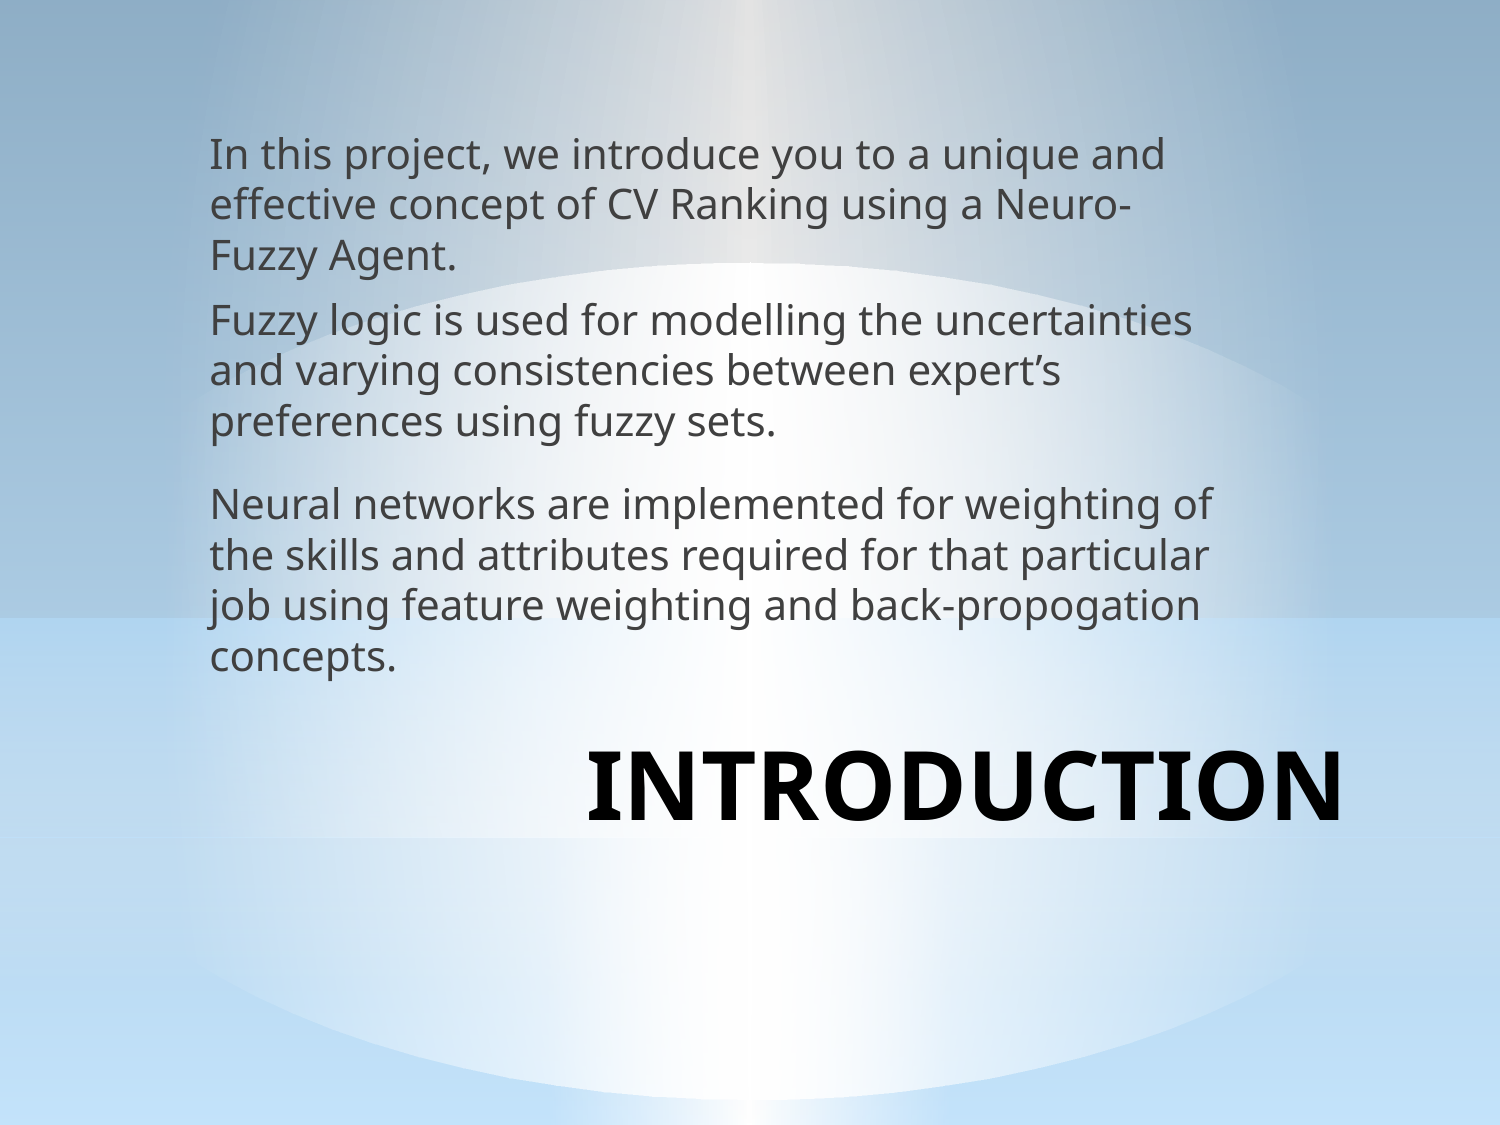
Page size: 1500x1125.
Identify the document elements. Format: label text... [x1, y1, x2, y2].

list In this project, we introduce you to a unique and effective concept of CV Ranking using a Neuro-Fuzzy Agent. Fuzzy logic is used for modelling the uncertainties and varying consistencies between expert’s preferences using fuzzy sets. Neural networks are implemented for weighting of the skills and attributes required for that particular job using feature weighting and back-propogation concepts. [187, 120, 1238, 690]
title INTRODUCTION [294, 717, 1363, 905]
